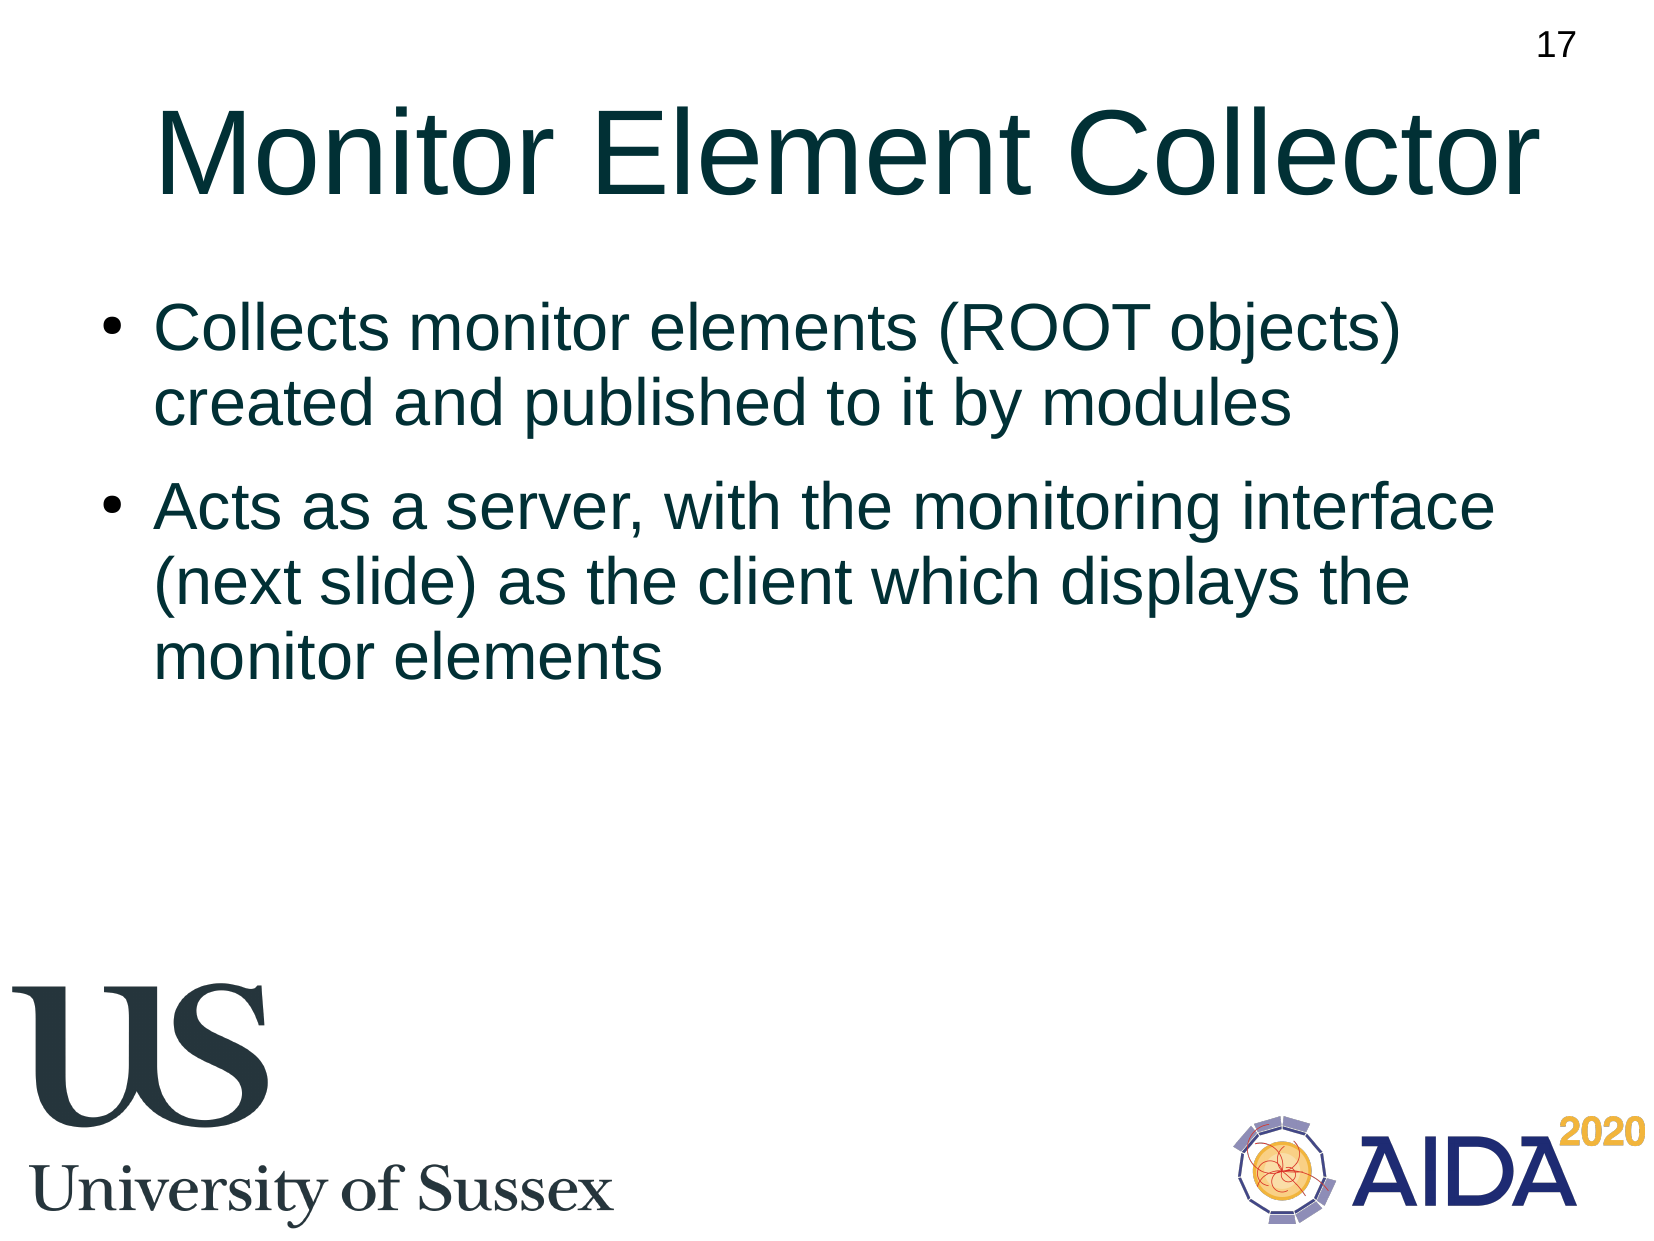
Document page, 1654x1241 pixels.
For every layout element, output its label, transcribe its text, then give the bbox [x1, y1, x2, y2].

title Monitor Element Collector [82, 49, 1571, 257]
list Collects monitor elements (ROOT objects) created and published to it by modules Acts as a server, with the monitoring interface (next slide) as the client which displays the monitor elements [82, 290, 1571, 957]
picture [11, 982, 615, 1229]
text_box <number> [1521, 16, 1654, 84]
picture [1233, 1116, 1645, 1224]
